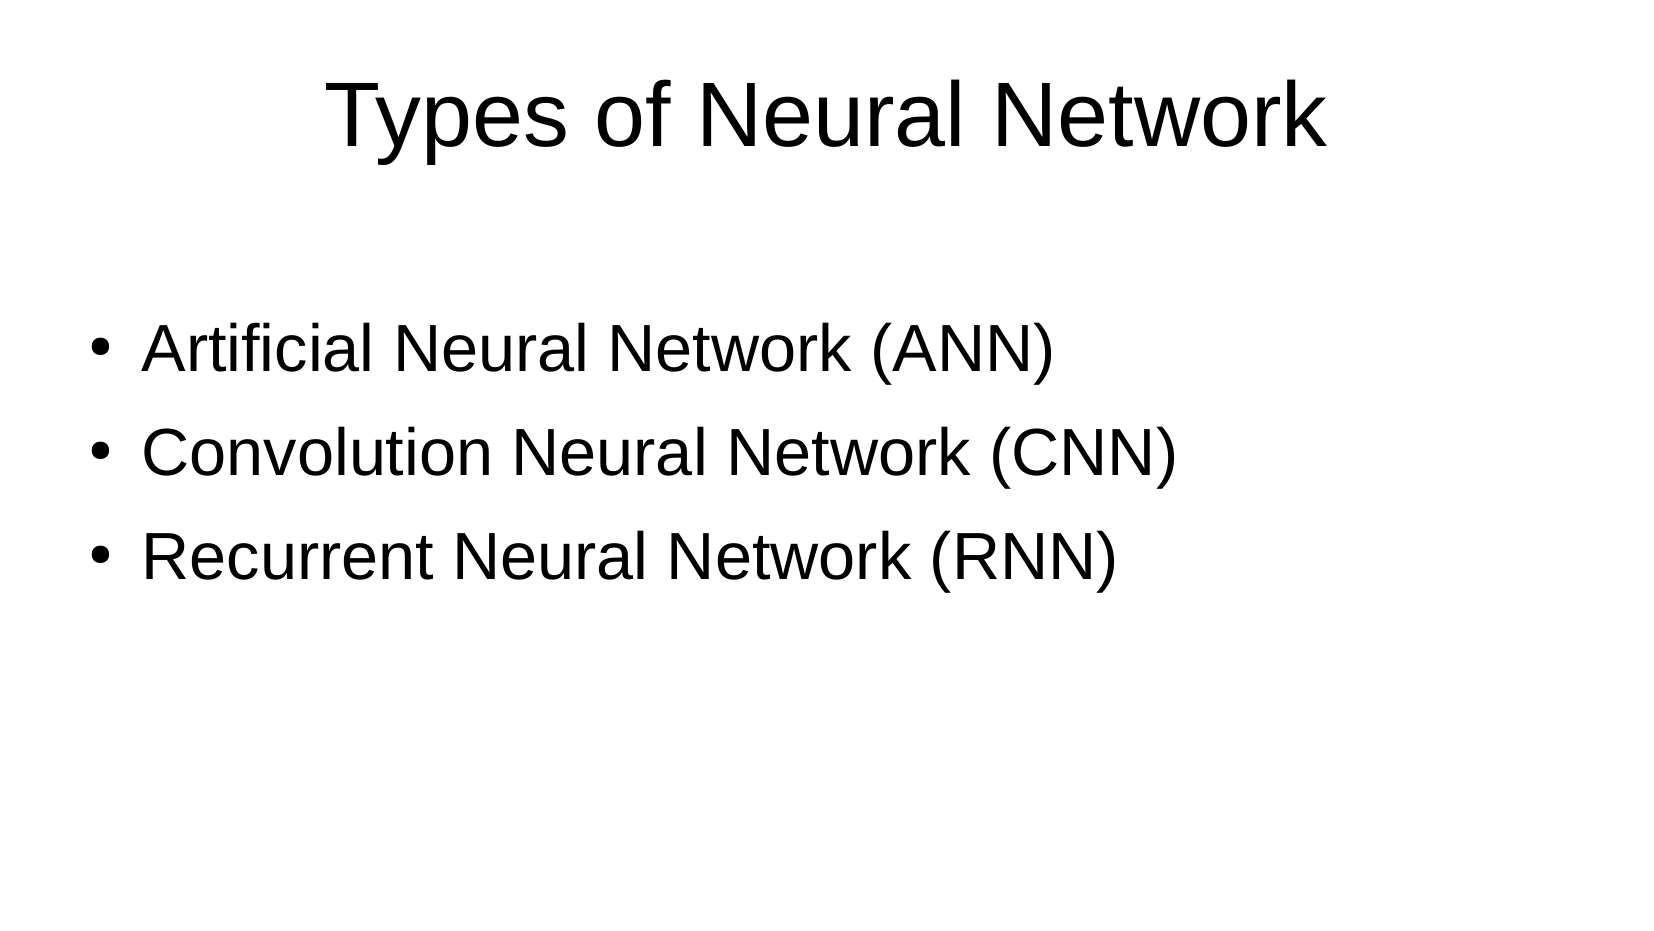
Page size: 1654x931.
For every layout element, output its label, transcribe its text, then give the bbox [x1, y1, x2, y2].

title Types of Neural Network [82, 37, 1571, 193]
list Artificial Neural Network (ANN) Convolution Neural Network (CNN) Recurrent Neural Network (RNN) [70, 310, 1559, 851]
